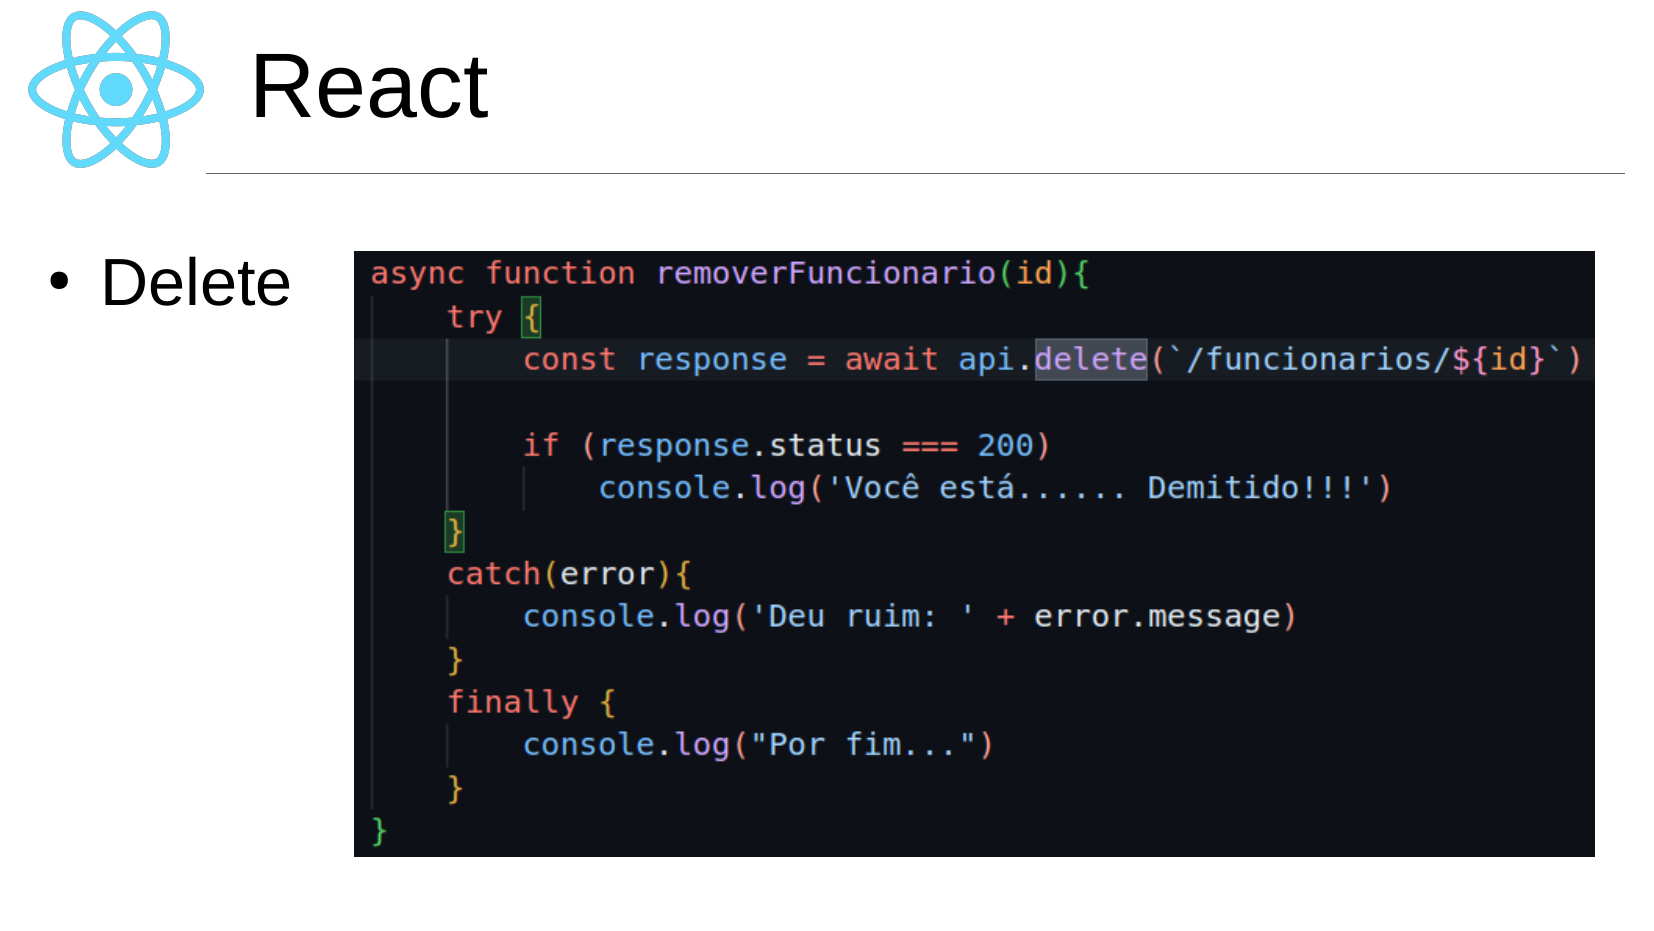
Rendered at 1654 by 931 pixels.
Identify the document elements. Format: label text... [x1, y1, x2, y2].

picture [354, 251, 1595, 857]
title React [292, 7, 1654, 164]
picture [0, 0, 292, 207]
list Delete [29, 244, 1518, 325]
